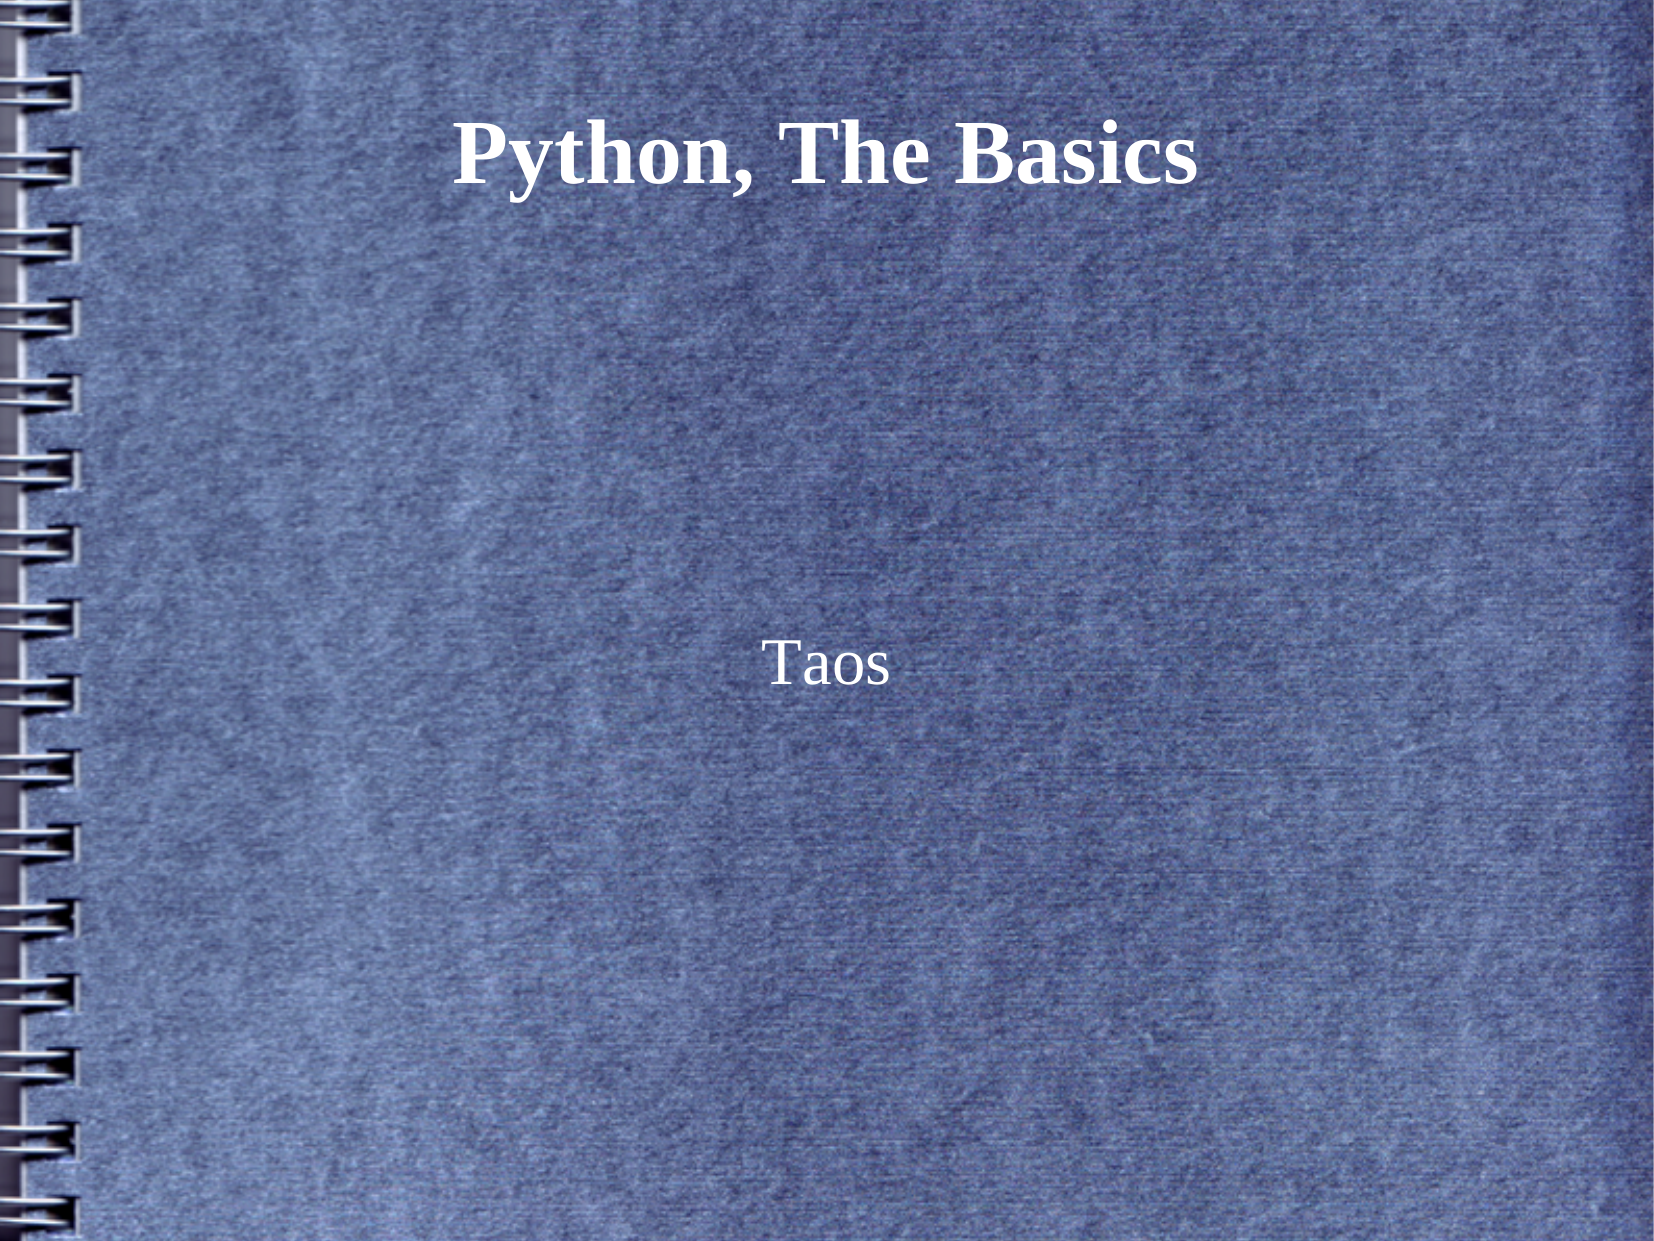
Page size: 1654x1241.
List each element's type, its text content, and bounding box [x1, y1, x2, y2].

picture [0, 0, 1654, 1241]
title Python, The Basics [82, 49, 1571, 257]
subtitle Taos [82, 290, 1571, 1109]
